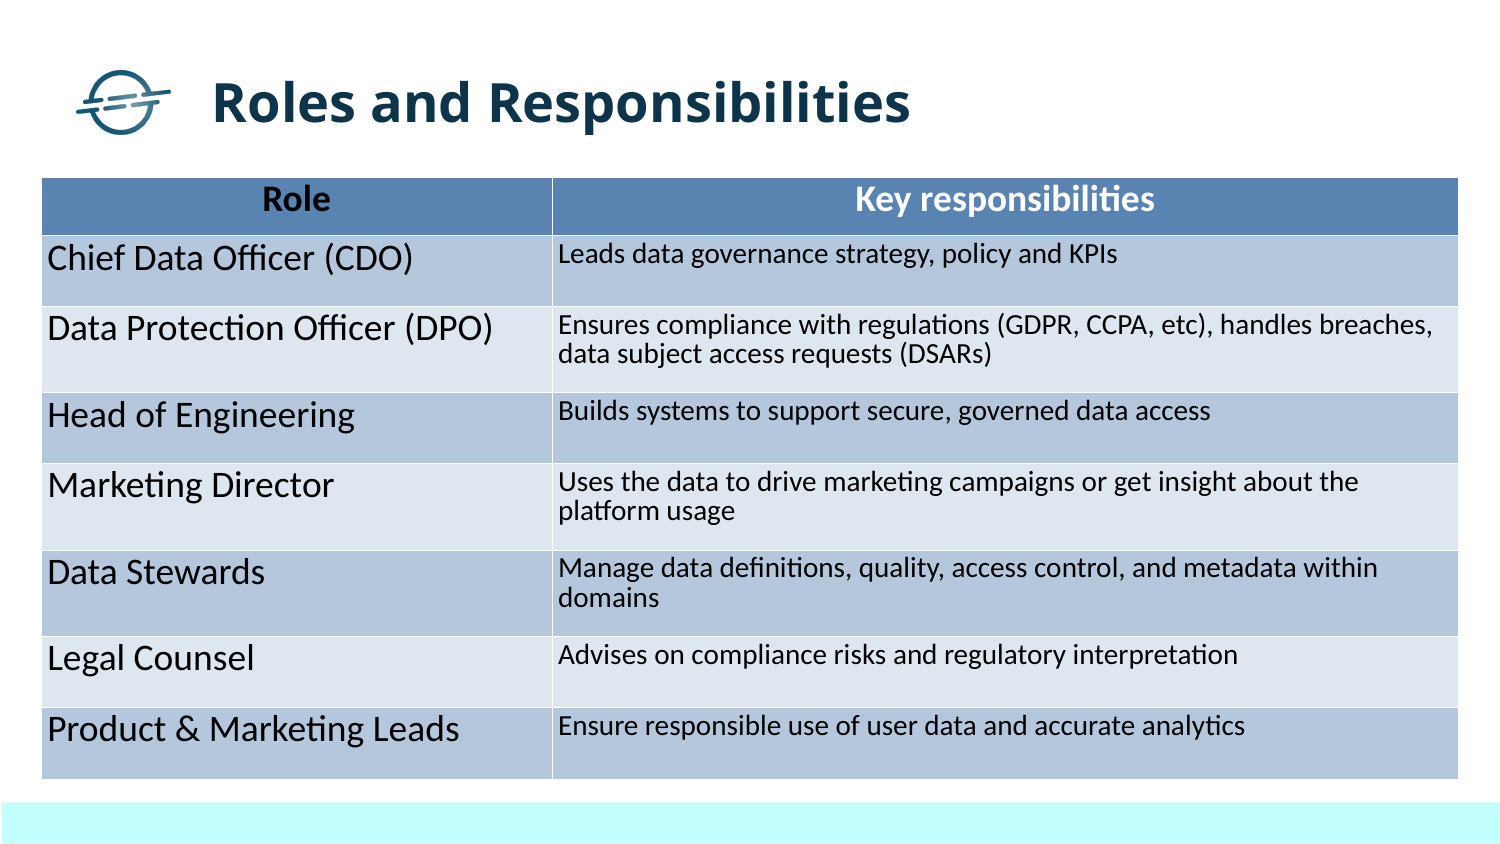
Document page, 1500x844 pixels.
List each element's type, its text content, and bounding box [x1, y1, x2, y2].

table_cell Uses the data to drive marketing campaigns or get insight about the platform usage [553, 464, 1458, 550]
table_cell Product & Marketing Leads [42, 708, 552, 779]
table_cell Marketing Director [42, 464, 552, 550]
table_header Role [42, 178, 552, 235]
table_cell Data Stewards [42, 551, 552, 636]
table_cell Manage data definitions, quality, access control, and metadata within domains [553, 551, 1458, 636]
table_cell Legal Counsel [42, 637, 552, 707]
table_cell Data Protection Officer (DPO) [42, 307, 552, 392]
text_box [1, 802, 1500, 844]
table_cell Chief Data Officer (CDO) [42, 236, 552, 306]
table_cell Advises on compliance risks and regulatory interpretation [553, 637, 1458, 707]
table_header Key responsibilities [553, 178, 1458, 235]
table_cell Head of Engineering [42, 393, 552, 463]
table_cell Leads data governance strategy, policy and KPIs [553, 236, 1458, 306]
table_cell Builds systems to support secure, governed data access [553, 393, 1458, 463]
table_cell Ensure responsible use of user data and accurate analytics [553, 708, 1458, 779]
table_cell Ensures compliance with regulations (GDPR, CCPA, etc), handles breaches, data subject access requests (DSARs) [553, 307, 1458, 392]
title Roles and Responsibilities [196, 53, 1181, 155]
picture [76, 70, 171, 135]
